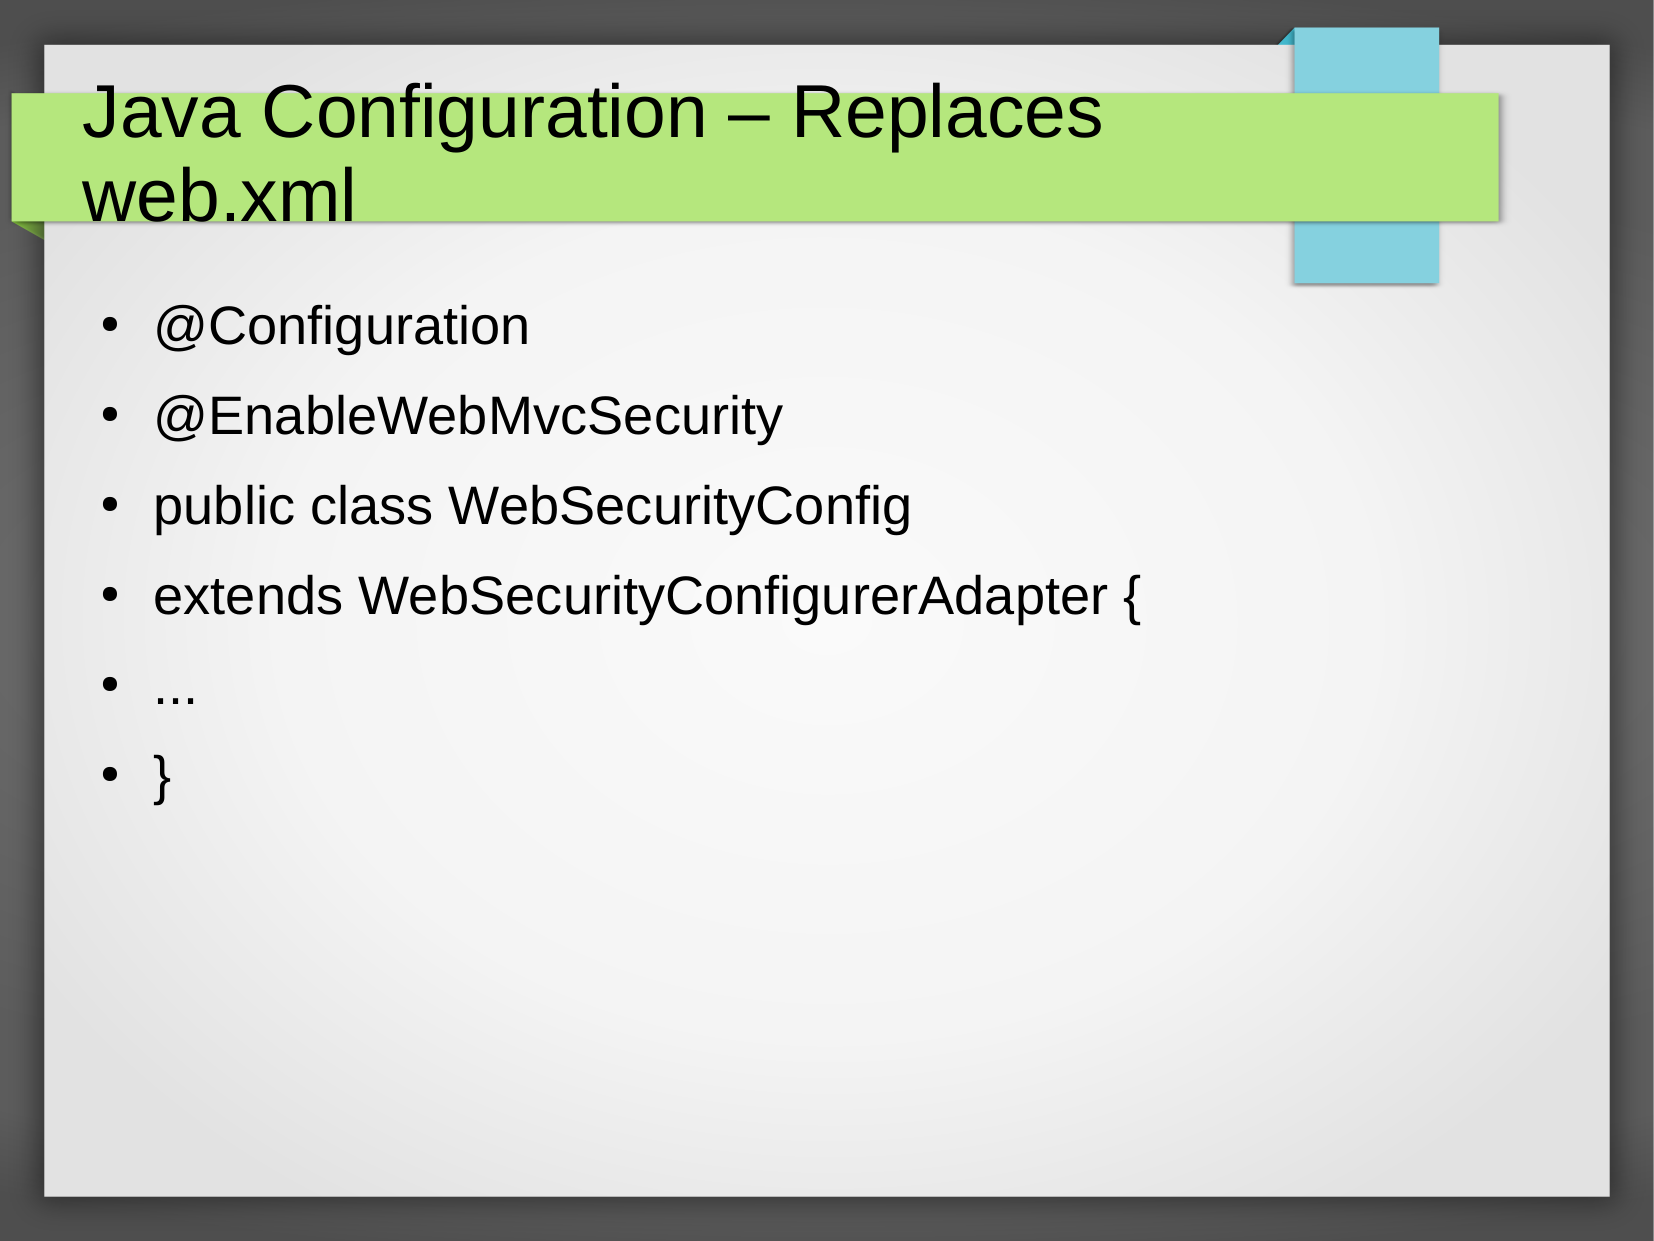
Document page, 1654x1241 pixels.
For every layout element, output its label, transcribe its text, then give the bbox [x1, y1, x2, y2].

title Java Configuration – Replaces web.xml [82, 69, 1264, 238]
picture [0, 0, 1654, 1241]
list @Configuration @EnableWebMvcSecurity public class WebSecurityConfig extends WebSecurityConfigurerAdapter { ... } [82, 295, 1571, 1015]
